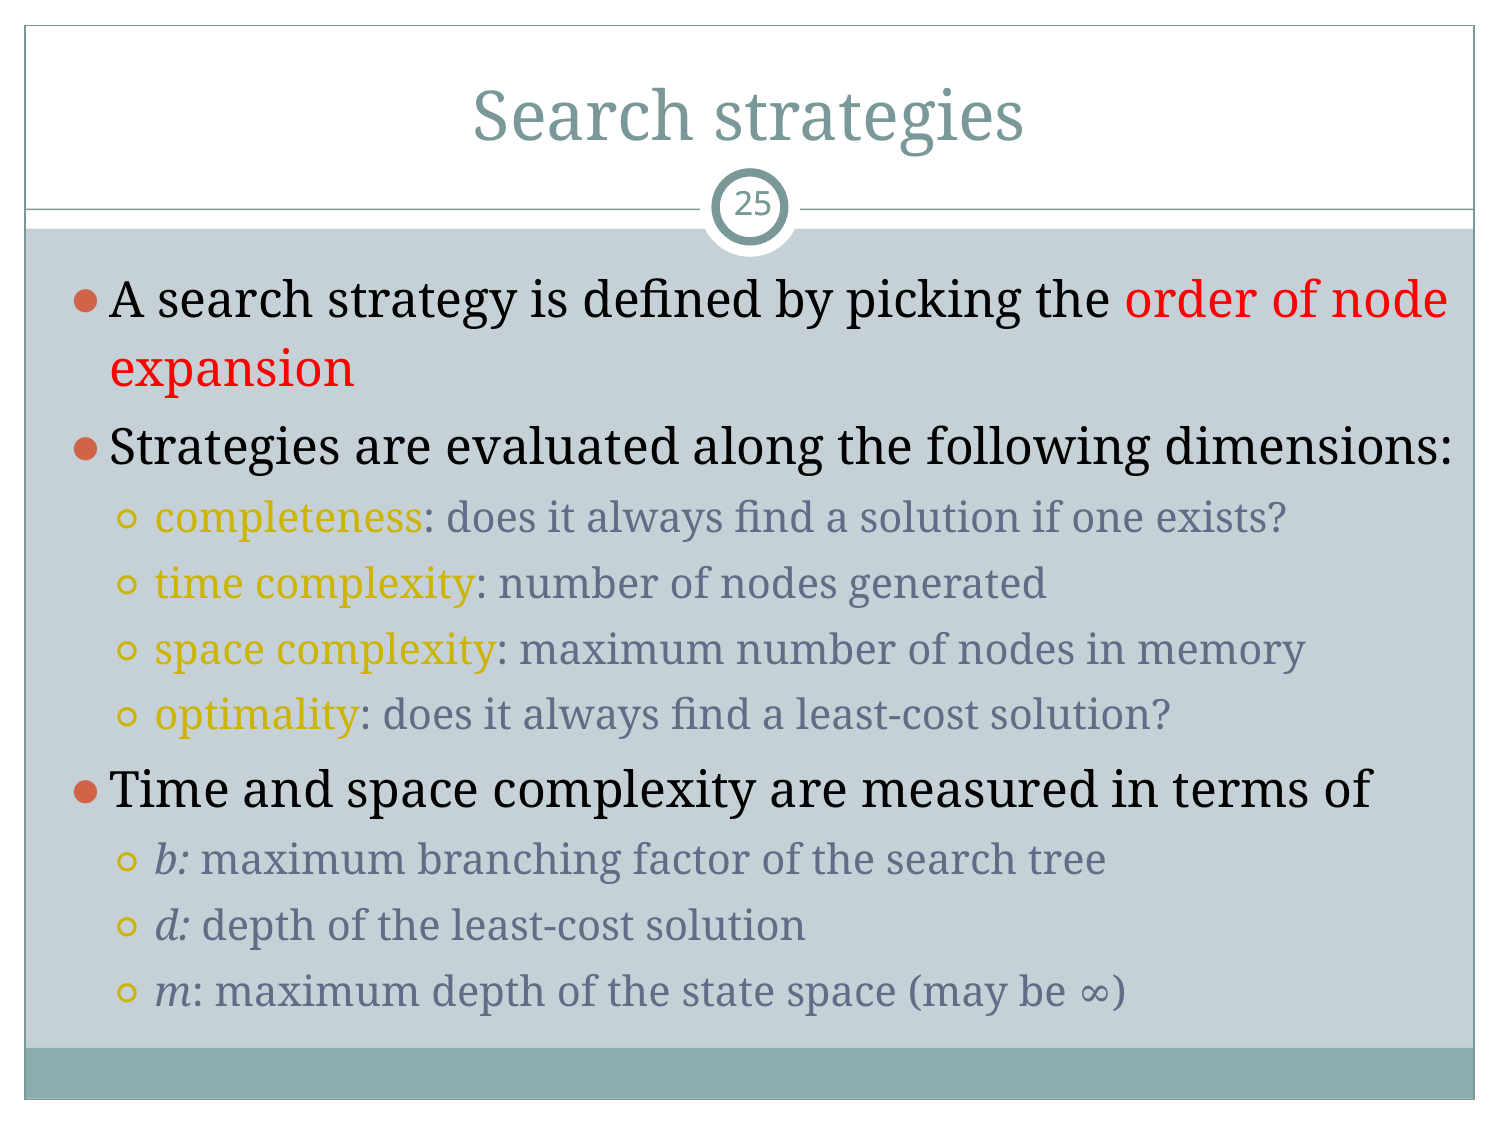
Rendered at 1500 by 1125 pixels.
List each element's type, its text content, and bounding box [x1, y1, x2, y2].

slide_number <number> [715, 168, 791, 241]
list A search strategy is defined by picking the order of node expansion Strategies are evaluated along the following dimensions: completeness: does it always find a solution if one exists? time complexity: number of nodes generated space complexity: maximum number of nodes in memory optimality: does it always find a least-cost solution? Time and space complexity are measured in terms of b: maximum branching factor of the search tree d: depth of the least-cost solution m: maximum depth of the state space (may be ∞) [49, 250, 1473, 1051]
title Search strategies [49, 37, 1450, 162]
